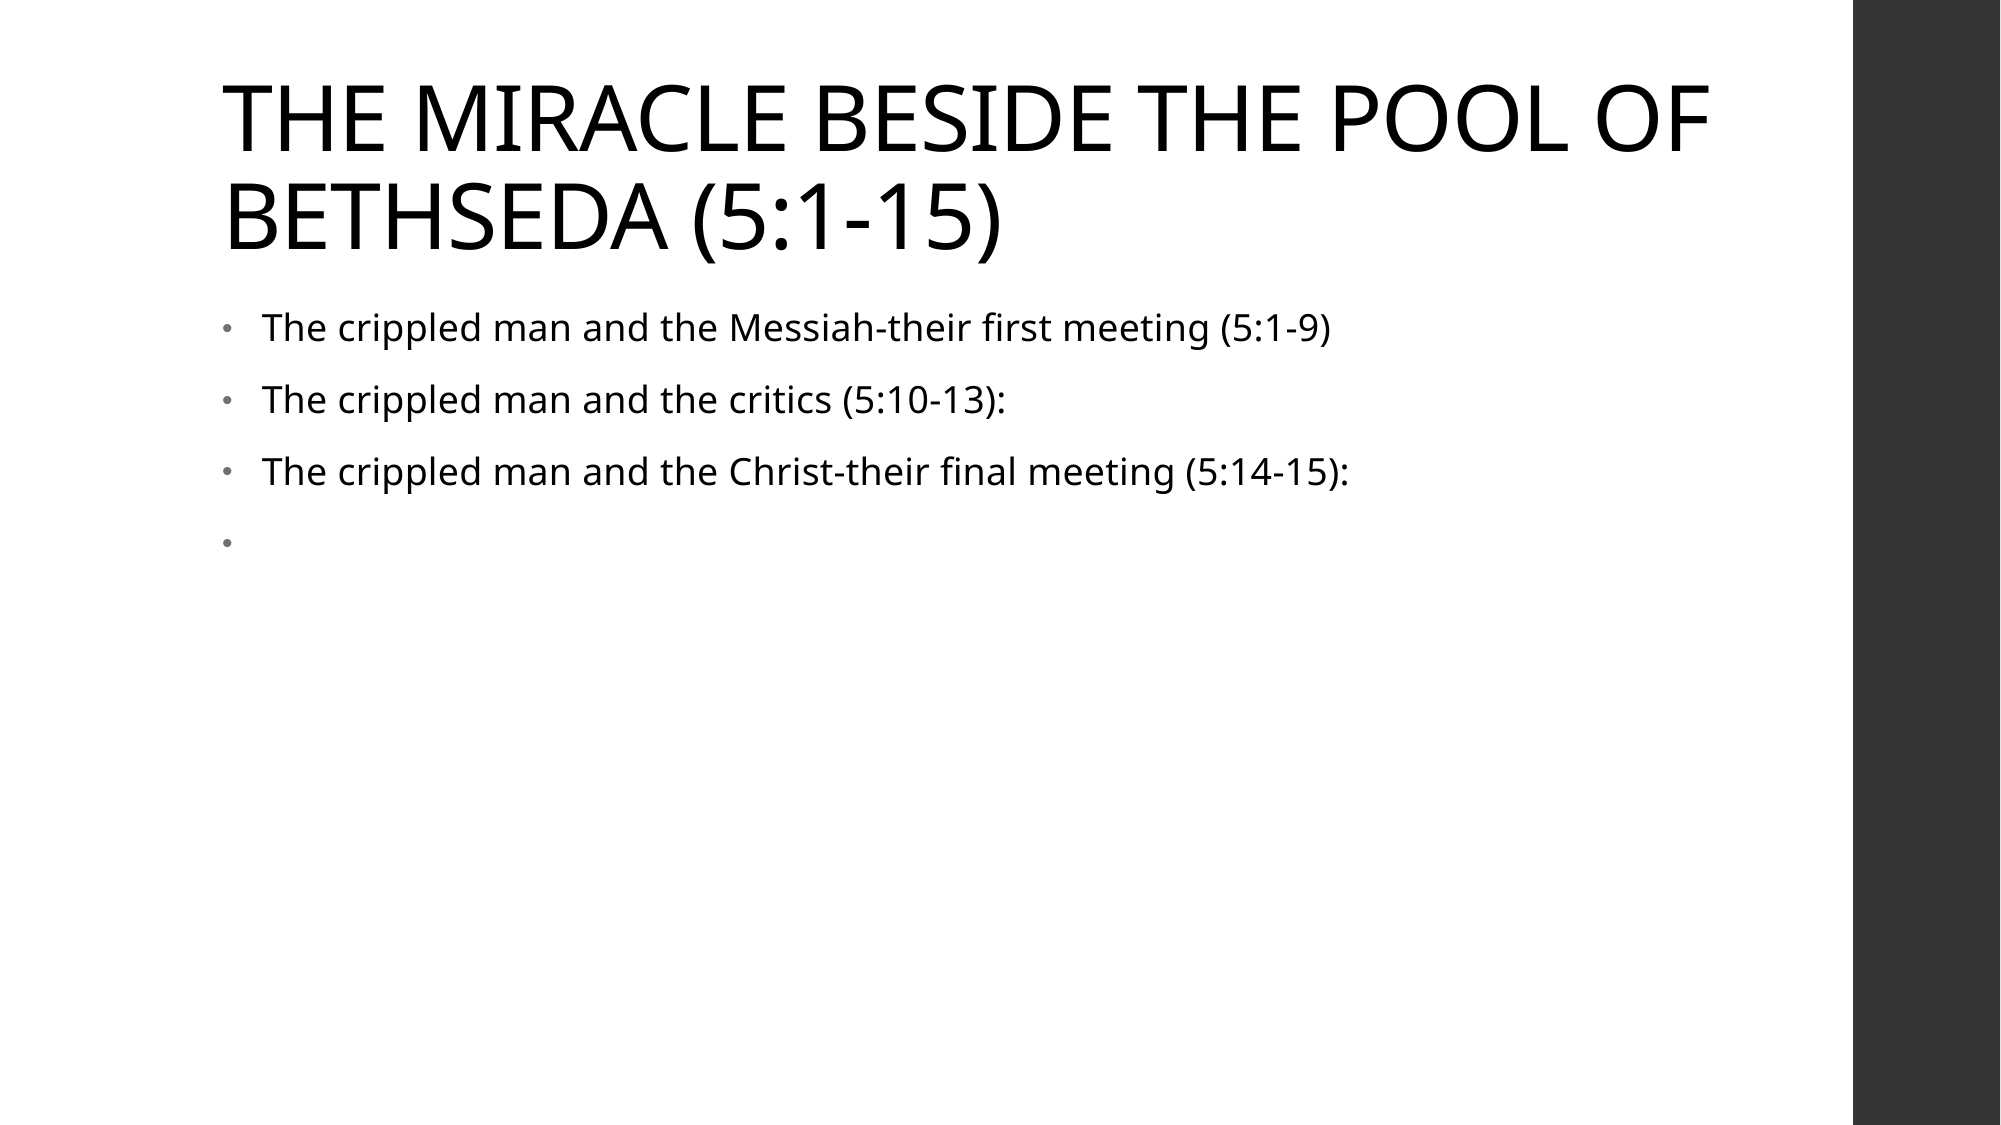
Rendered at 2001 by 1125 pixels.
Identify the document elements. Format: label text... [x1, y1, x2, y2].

title THE MIRACLE BESIDE THE POOL OF BETHSEDA (5:1-15) [206, 60, 1797, 278]
list The crippled man and the Messiah-their first meeting (5:1-9) The crippled man and the critics (5:10-13): The crippled man and the Christ-their final meeting (5:14-15): [206, 299, 1617, 1014]
